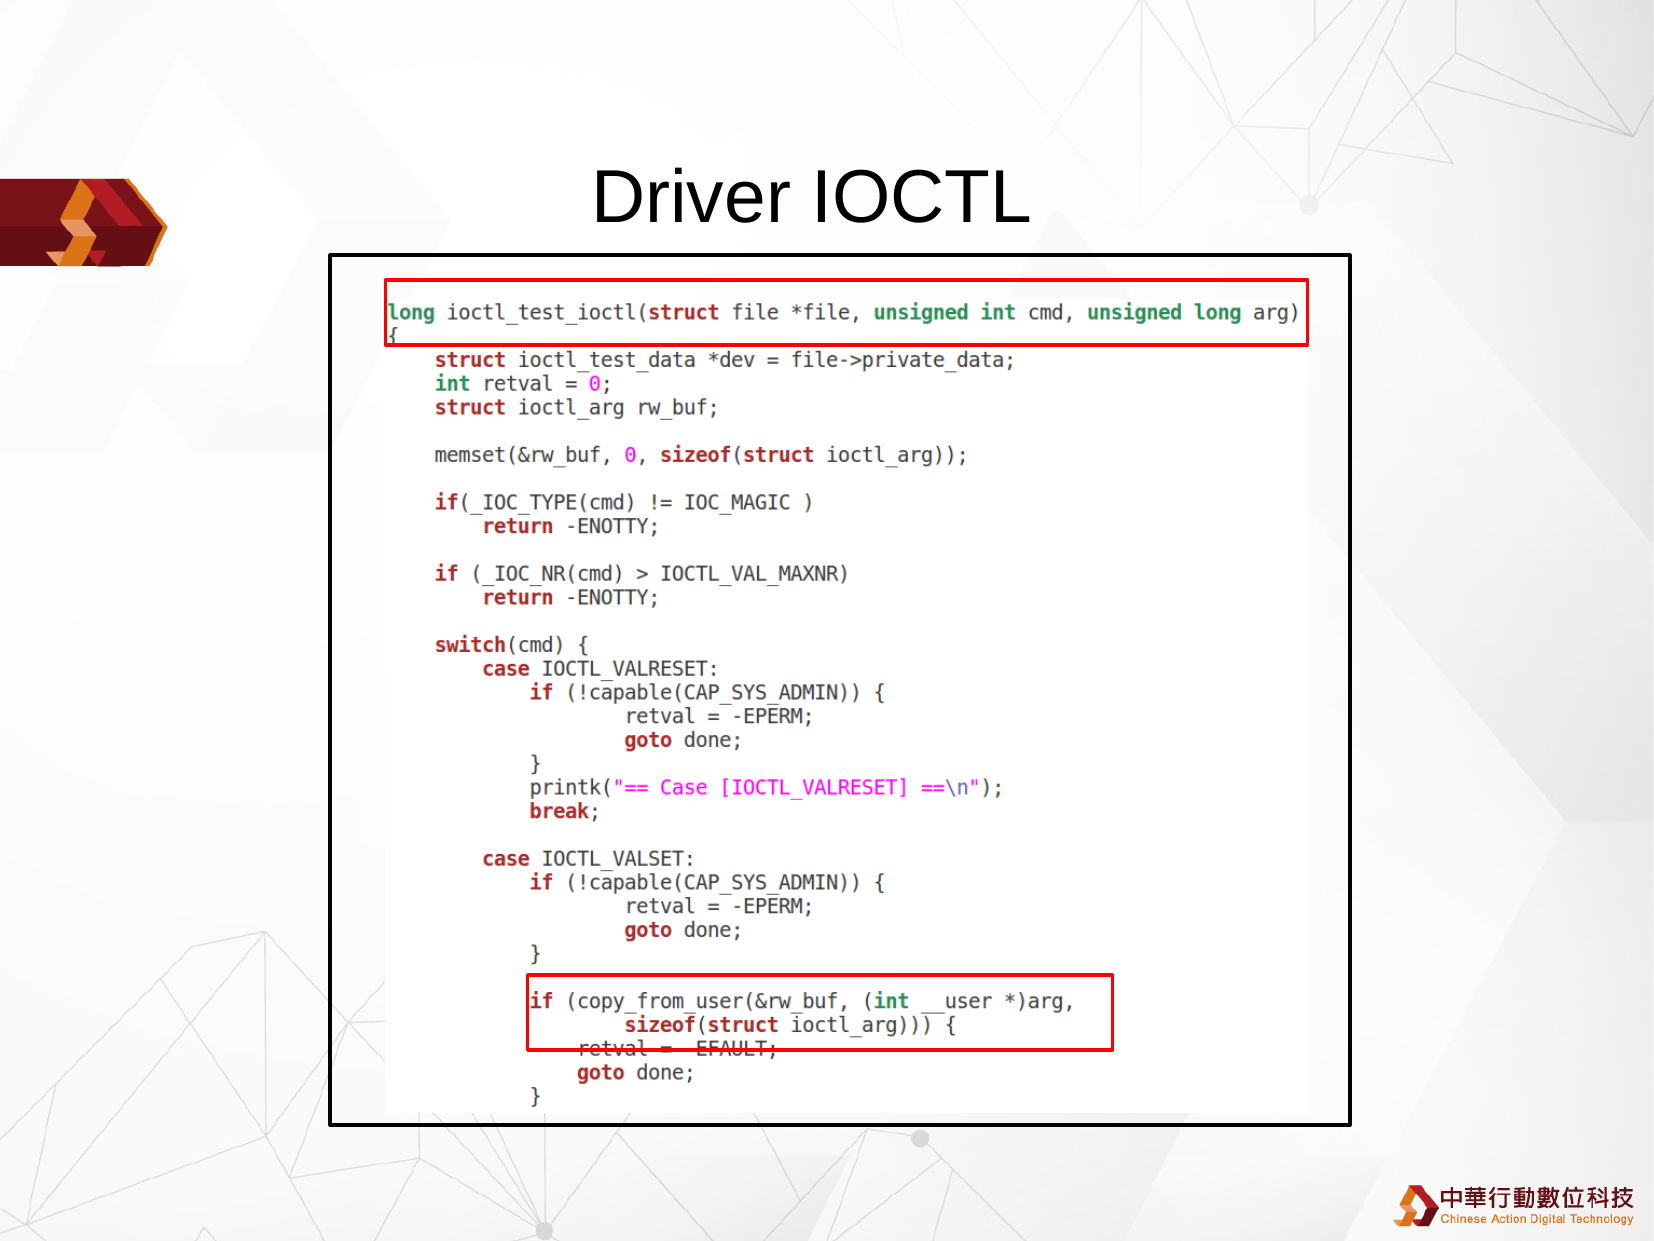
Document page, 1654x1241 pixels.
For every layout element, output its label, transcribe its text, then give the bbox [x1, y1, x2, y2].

picture [0, 0, 1654, 1241]
title Driver IOCTL [118, 112, 1506, 281]
title Driver IOCTL [332, 257, 1348, 281]
